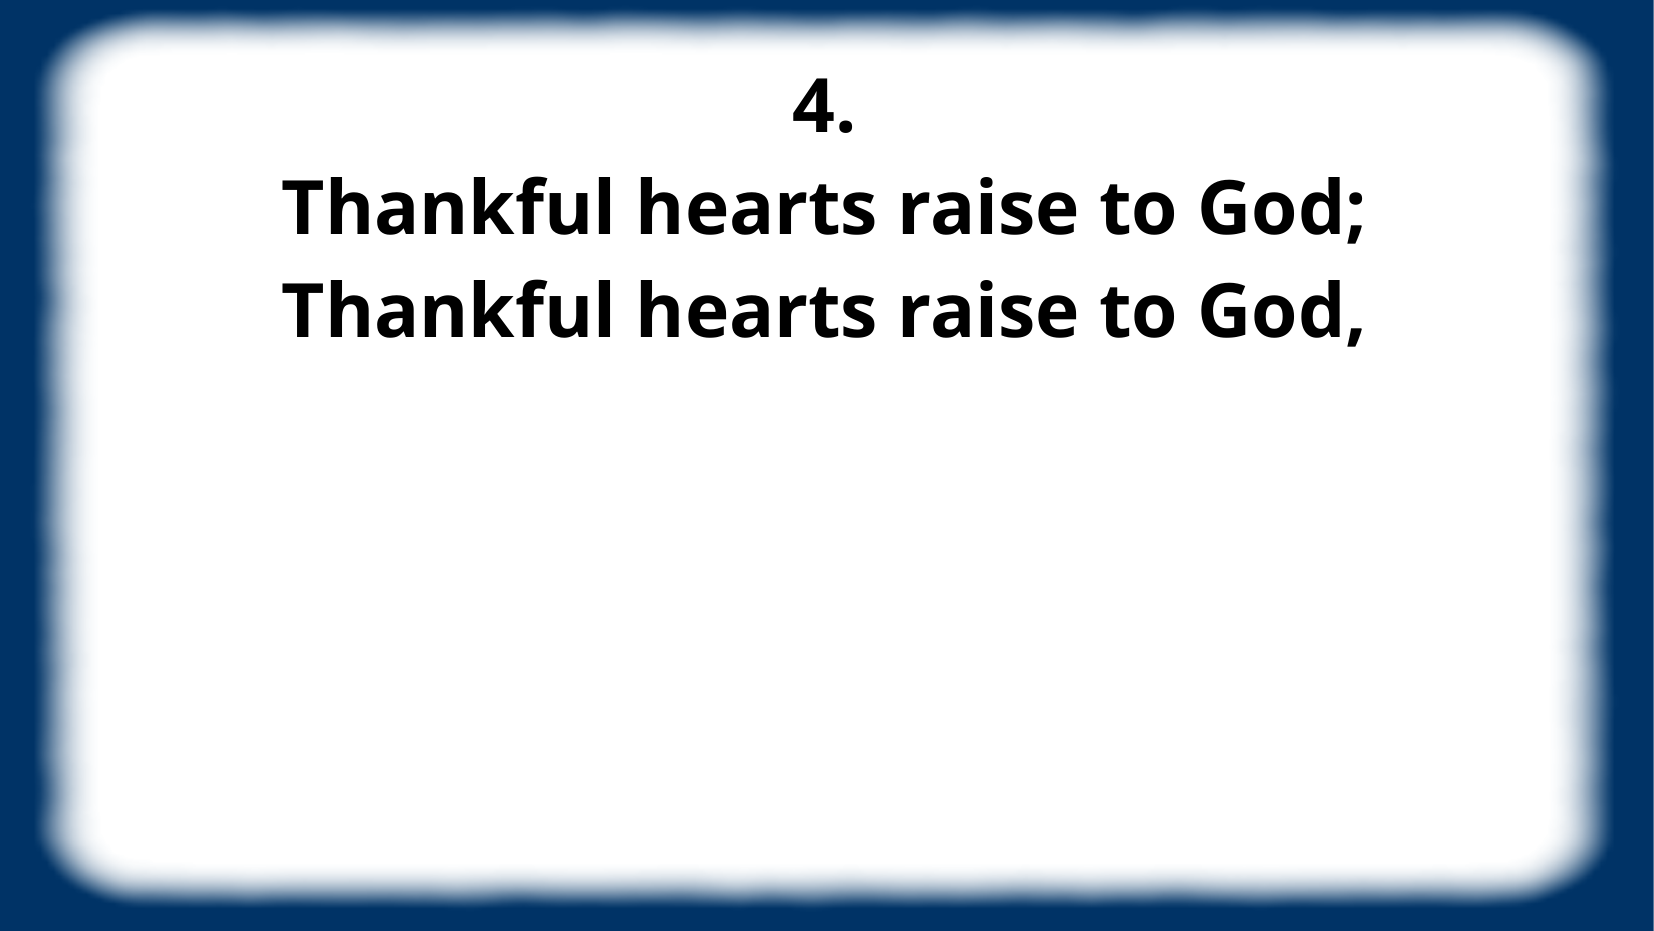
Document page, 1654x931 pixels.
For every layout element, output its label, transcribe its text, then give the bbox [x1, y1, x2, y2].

picture [0, 0, 1654, 931]
text_box 4. Thankful hearts raise to God; Thankful hearts raise to God, [105, 45, 1546, 359]
